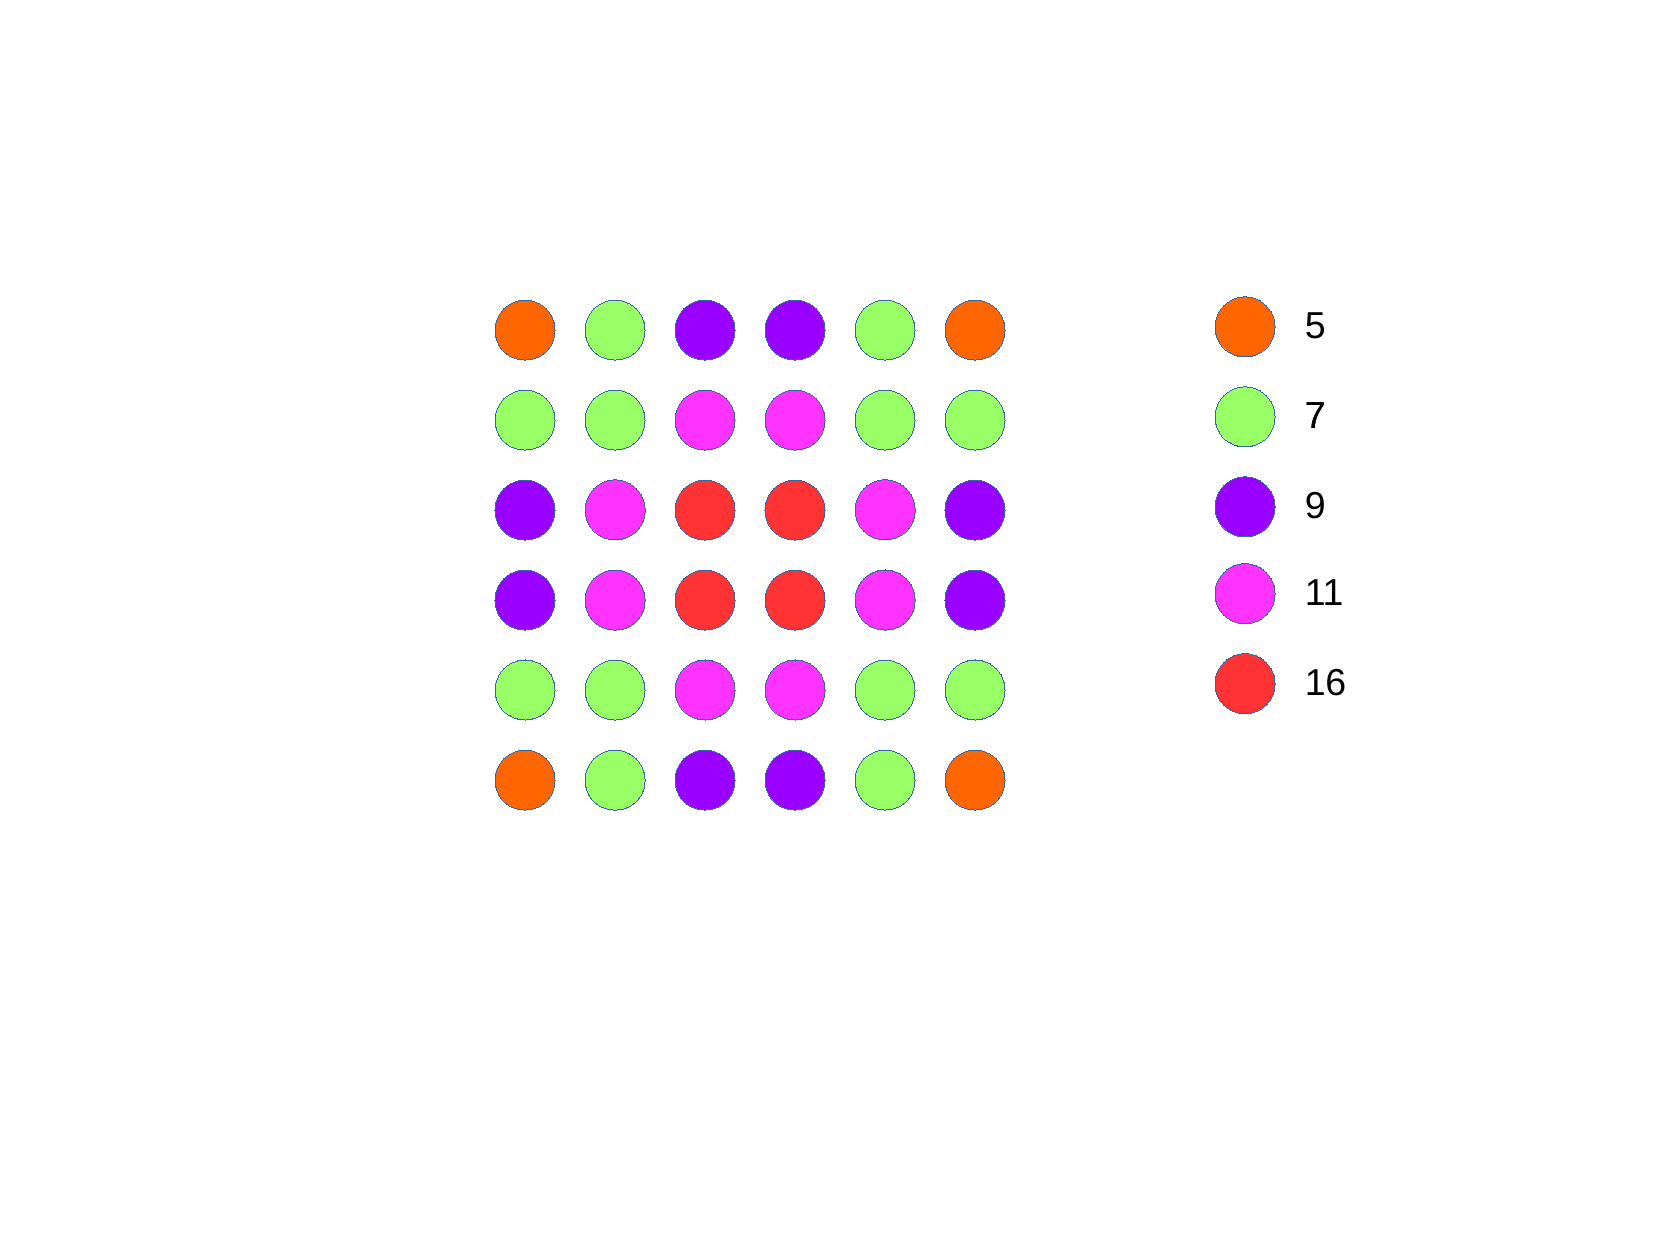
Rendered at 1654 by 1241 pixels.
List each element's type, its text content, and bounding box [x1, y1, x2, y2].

text_box [675, 300, 736, 361]
text_box [585, 479, 646, 540]
text_box [945, 750, 1006, 811]
text_box [1215, 653, 1276, 714]
text_box [675, 570, 736, 631]
text_box [675, 659, 736, 721]
text_box [585, 660, 646, 721]
text_box 9 [1290, 476, 1381, 534]
text_box [1215, 476, 1276, 537]
text_box [765, 300, 826, 361]
text_box [1215, 386, 1276, 447]
text_box 16 [1290, 653, 1381, 711]
text_box [765, 570, 826, 631]
text_box [944, 570, 1006, 631]
text_box [494, 570, 556, 631]
text_box [765, 750, 826, 811]
text_box [585, 390, 646, 451]
text_box [945, 659, 1006, 721]
text_box [675, 390, 736, 451]
text_box [495, 750, 556, 811]
text_box [944, 480, 1006, 541]
text_box [765, 659, 826, 721]
text_box [495, 659, 556, 721]
text_box [855, 660, 916, 721]
text_box [945, 390, 1006, 451]
text_box [765, 390, 826, 451]
text_box [855, 479, 916, 540]
text_box [495, 300, 556, 361]
text_box [855, 390, 916, 451]
text_box [585, 750, 646, 811]
text_box [585, 300, 646, 361]
text_box [1215, 563, 1276, 624]
text_box [764, 480, 826, 541]
text_box [585, 570, 646, 631]
text_box [494, 480, 556, 541]
text_box [495, 390, 556, 451]
text_box [675, 750, 736, 811]
text_box [855, 300, 916, 361]
text_box [855, 750, 916, 811]
text_box 11 [1290, 563, 1381, 621]
text_box [855, 569, 916, 631]
text_box [945, 300, 1006, 361]
text_box 7 [1290, 386, 1381, 444]
text_box [675, 480, 736, 541]
text_box 5 [1290, 296, 1381, 354]
text_box [1215, 296, 1276, 357]
